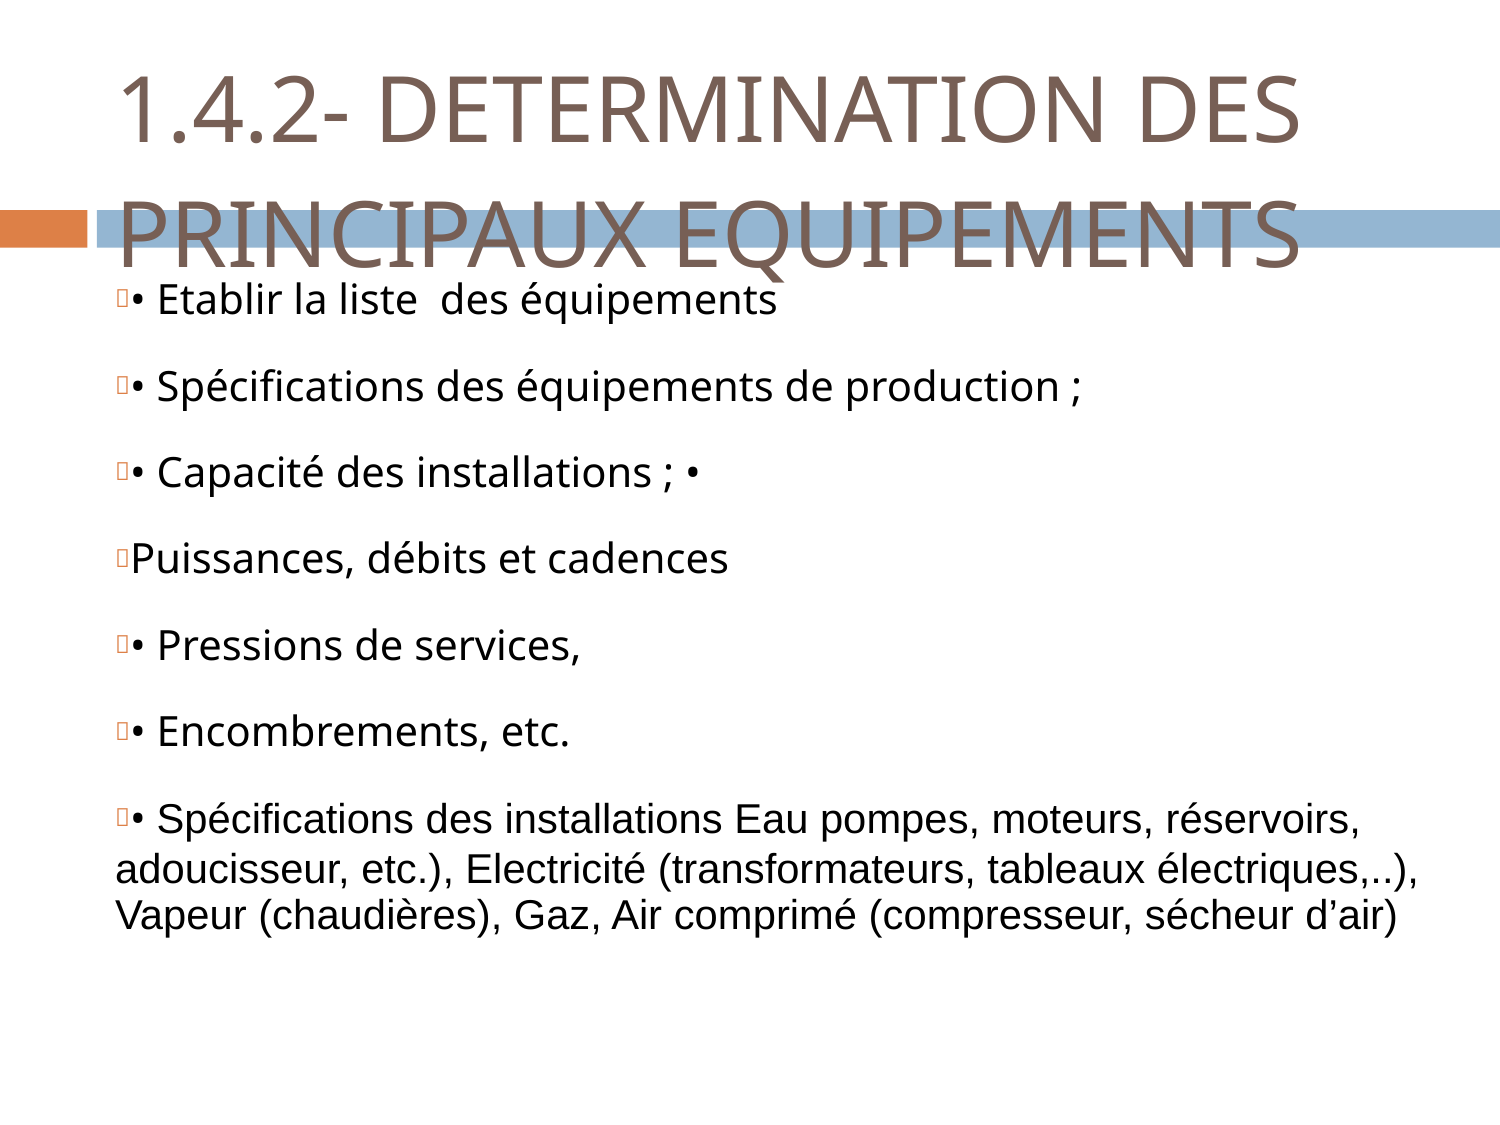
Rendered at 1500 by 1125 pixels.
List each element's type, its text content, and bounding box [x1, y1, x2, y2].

title 1.4.2- DETERMINATION DES PRINCIPAUX EQUIPEMENTS [100, 37, 1439, 200]
list • Etablir la liste des équipements • Spécifications des équipements de production ; • Capacité des installations ; • Puissances, débits et cadences • Pressions de services, • Encombrements, etc. • Spécifications des installations Eau pompes, moteurs, réservoirs, adoucisseur, etc.), Electricité (transformateurs, tableaux électriques,..), Vapeur (chaudières), Gaz, Air comprimé (compresseur, sécheur d’air) [100, 262, 1439, 1001]
